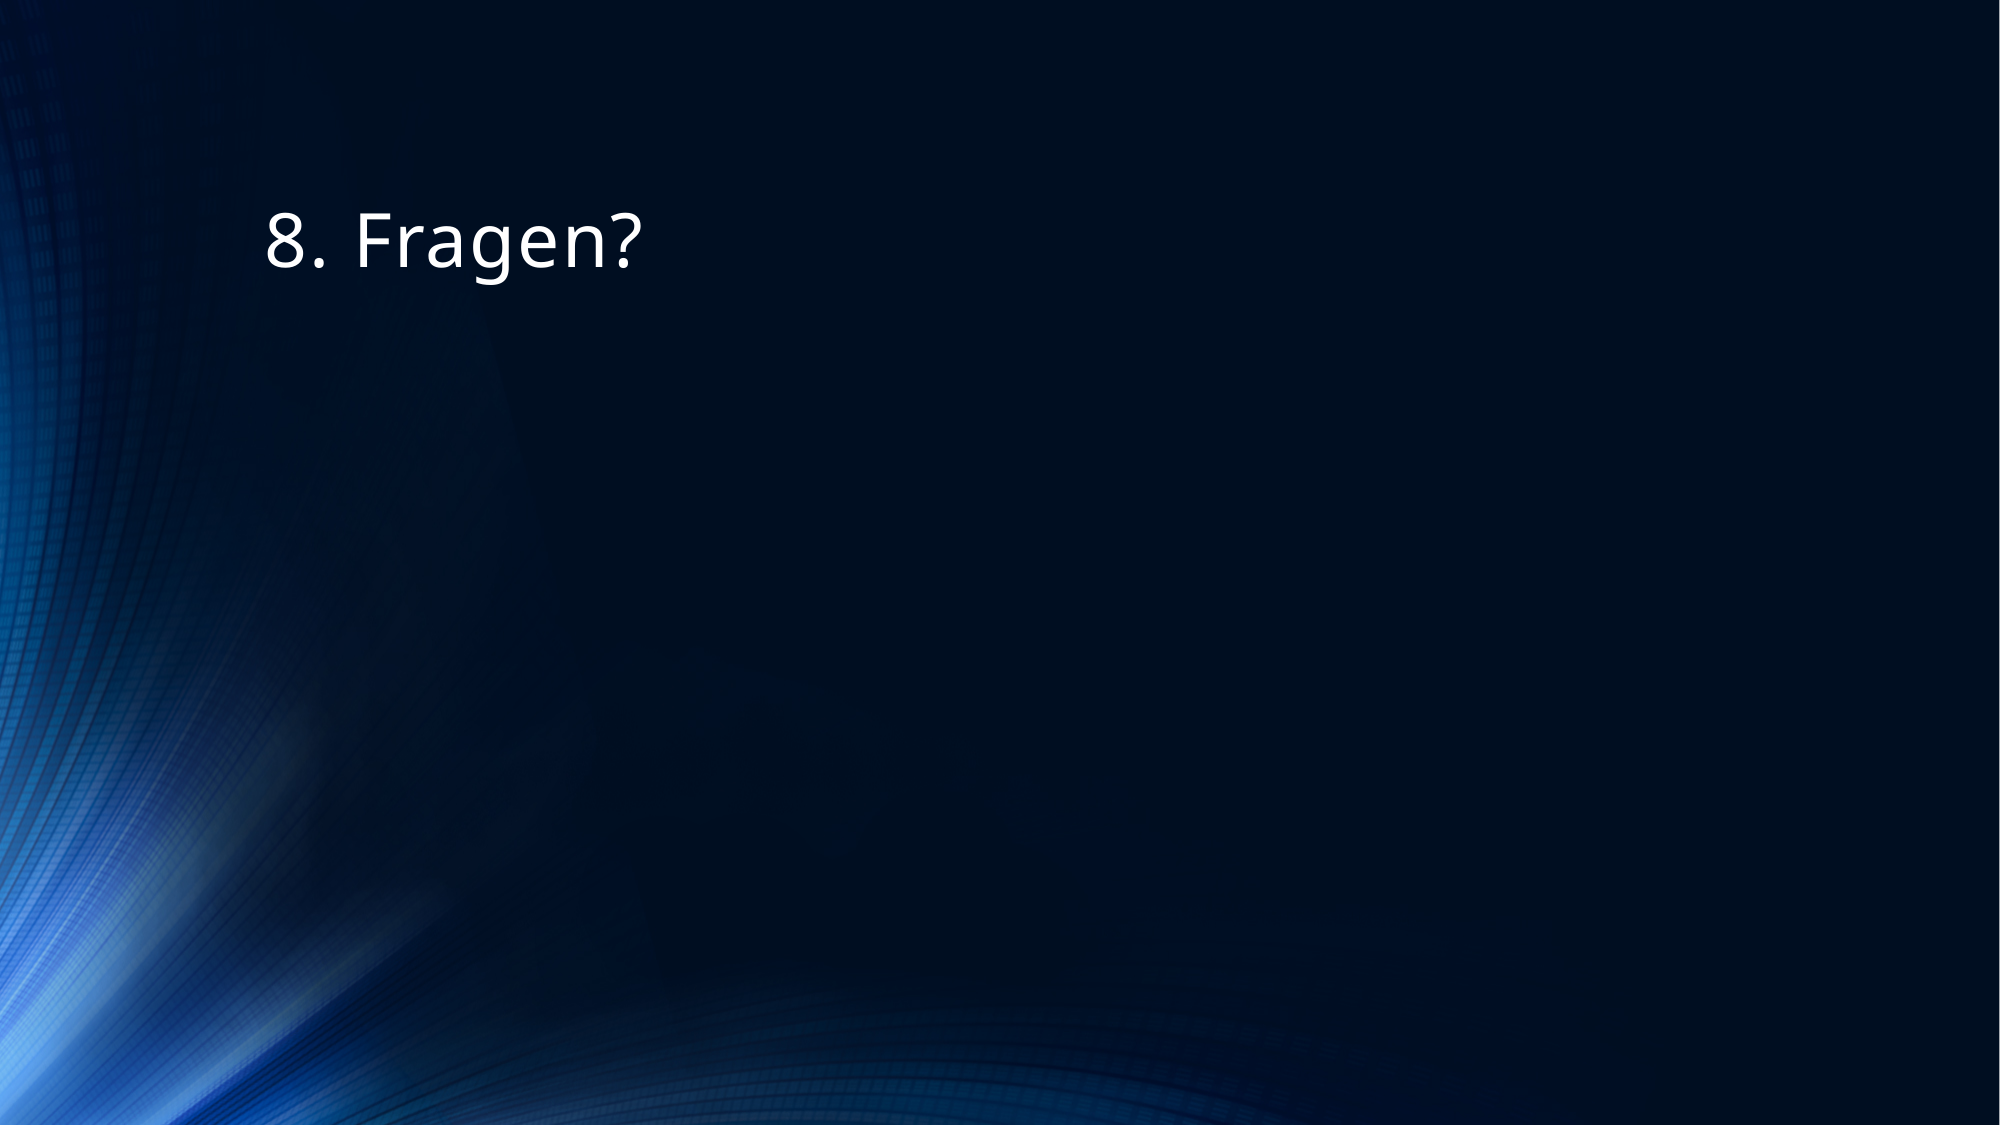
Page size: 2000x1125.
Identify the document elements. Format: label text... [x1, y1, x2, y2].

title 8. Fragen? [249, 62, 1750, 288]
